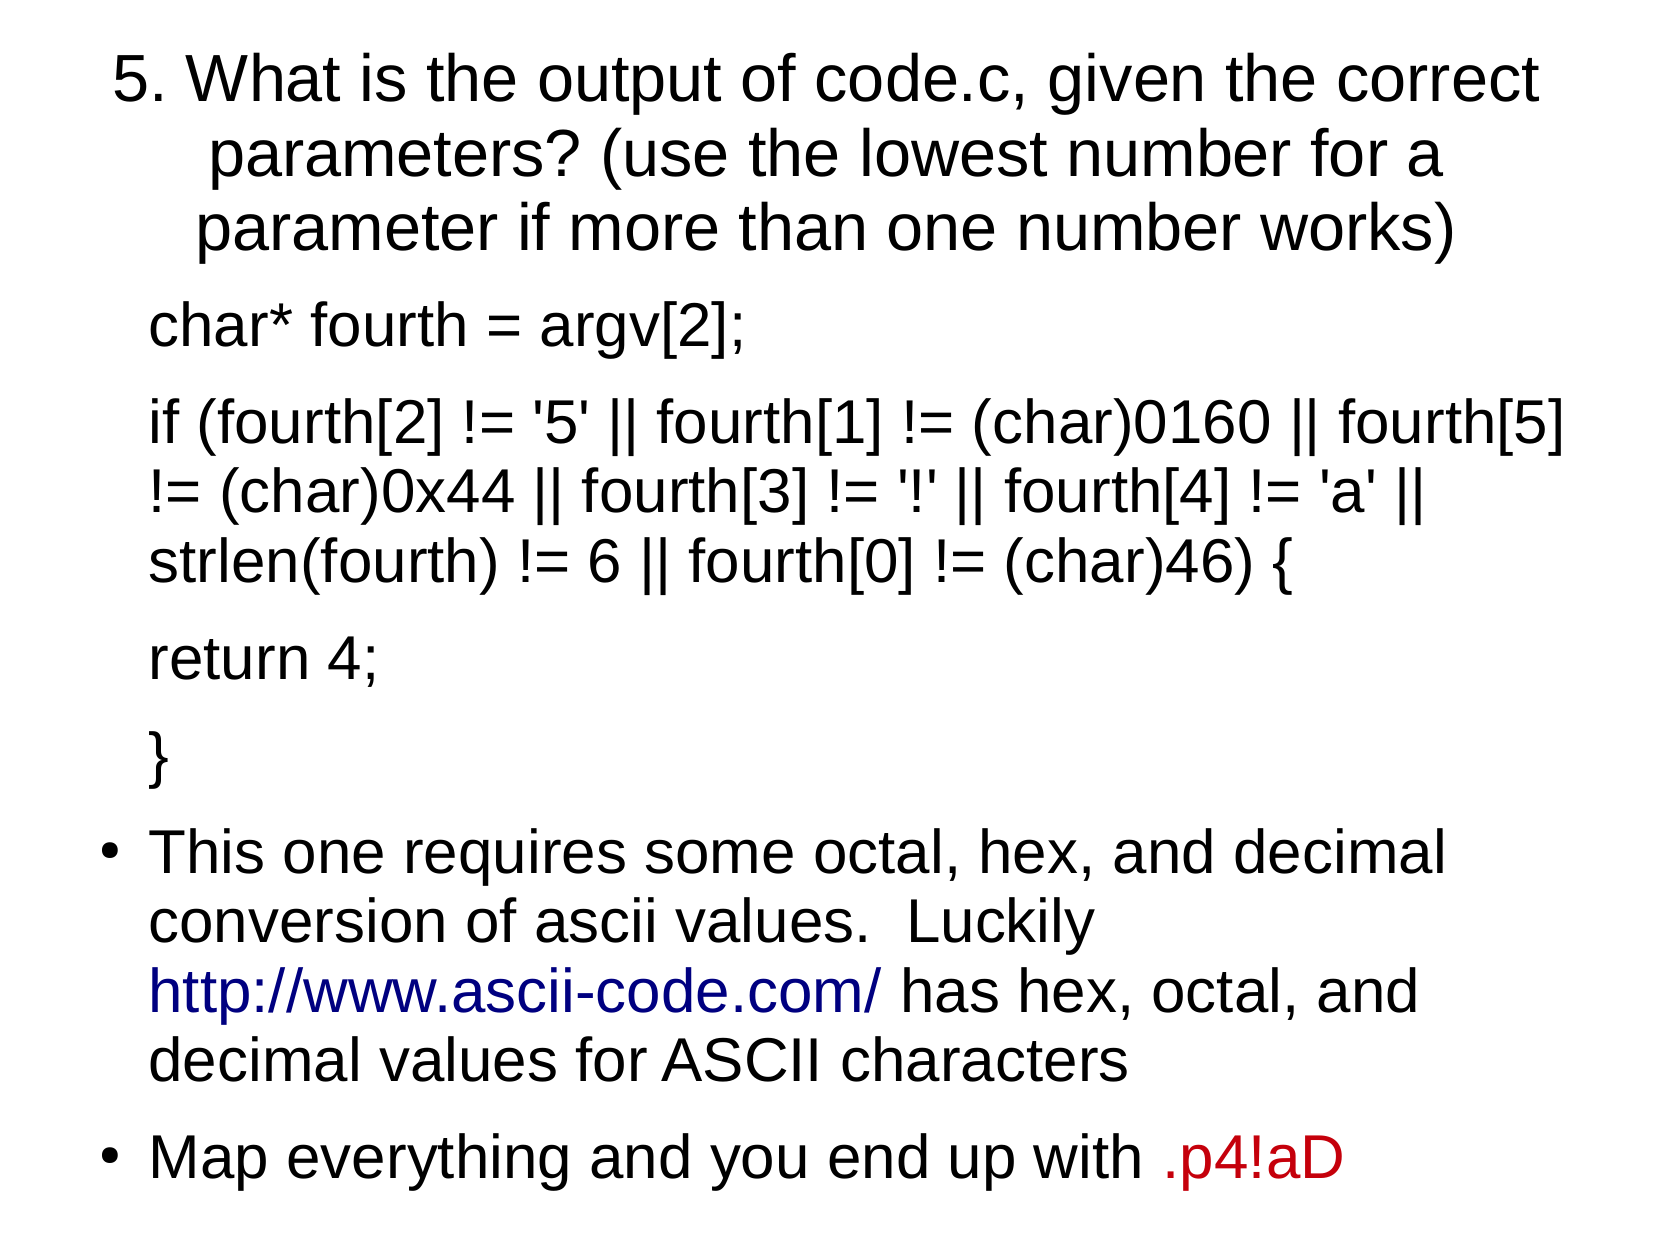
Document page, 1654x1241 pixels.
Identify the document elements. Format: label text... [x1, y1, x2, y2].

title 5. What is the output of code.c, given the correct parameters? (use the lowest number for a parameter if more than one number works) [82, 40, 1571, 266]
list char* fourth = argv[2]; if (fourth[2] != '5' || fourth[1] != (char)0160 || fourth[5] != (char)0x44 || fourth[3] != '!' || fourth[4] != 'a' || strlen(fourth) != 6 || fourth[0] != (char)46) { return 4; } This one requires some octal, hex, and decimal conversion of ascii values. Luckily http://www.ascii-code.com/ has hex, octal, and decimal values for ASCII characters Map everything and you end up with .p4!aD [82, 290, 1571, 1201]
